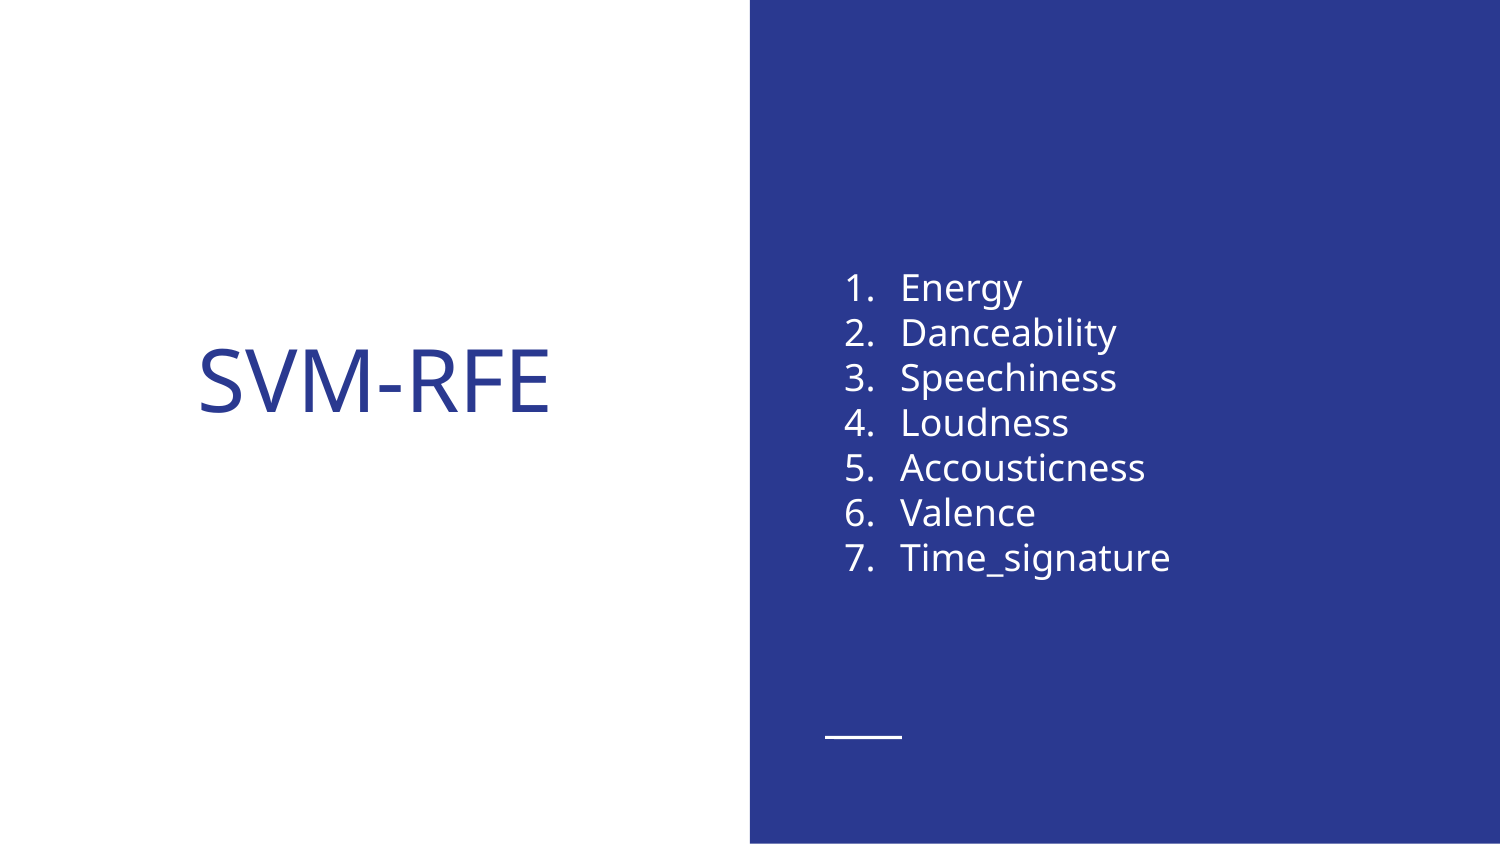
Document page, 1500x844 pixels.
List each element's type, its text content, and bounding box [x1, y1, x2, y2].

title SVM-RFE [43, 188, 708, 446]
list Energy Danceability Speechiness Loudness Accousticness Valence Time_signature [810, 118, 1440, 725]
